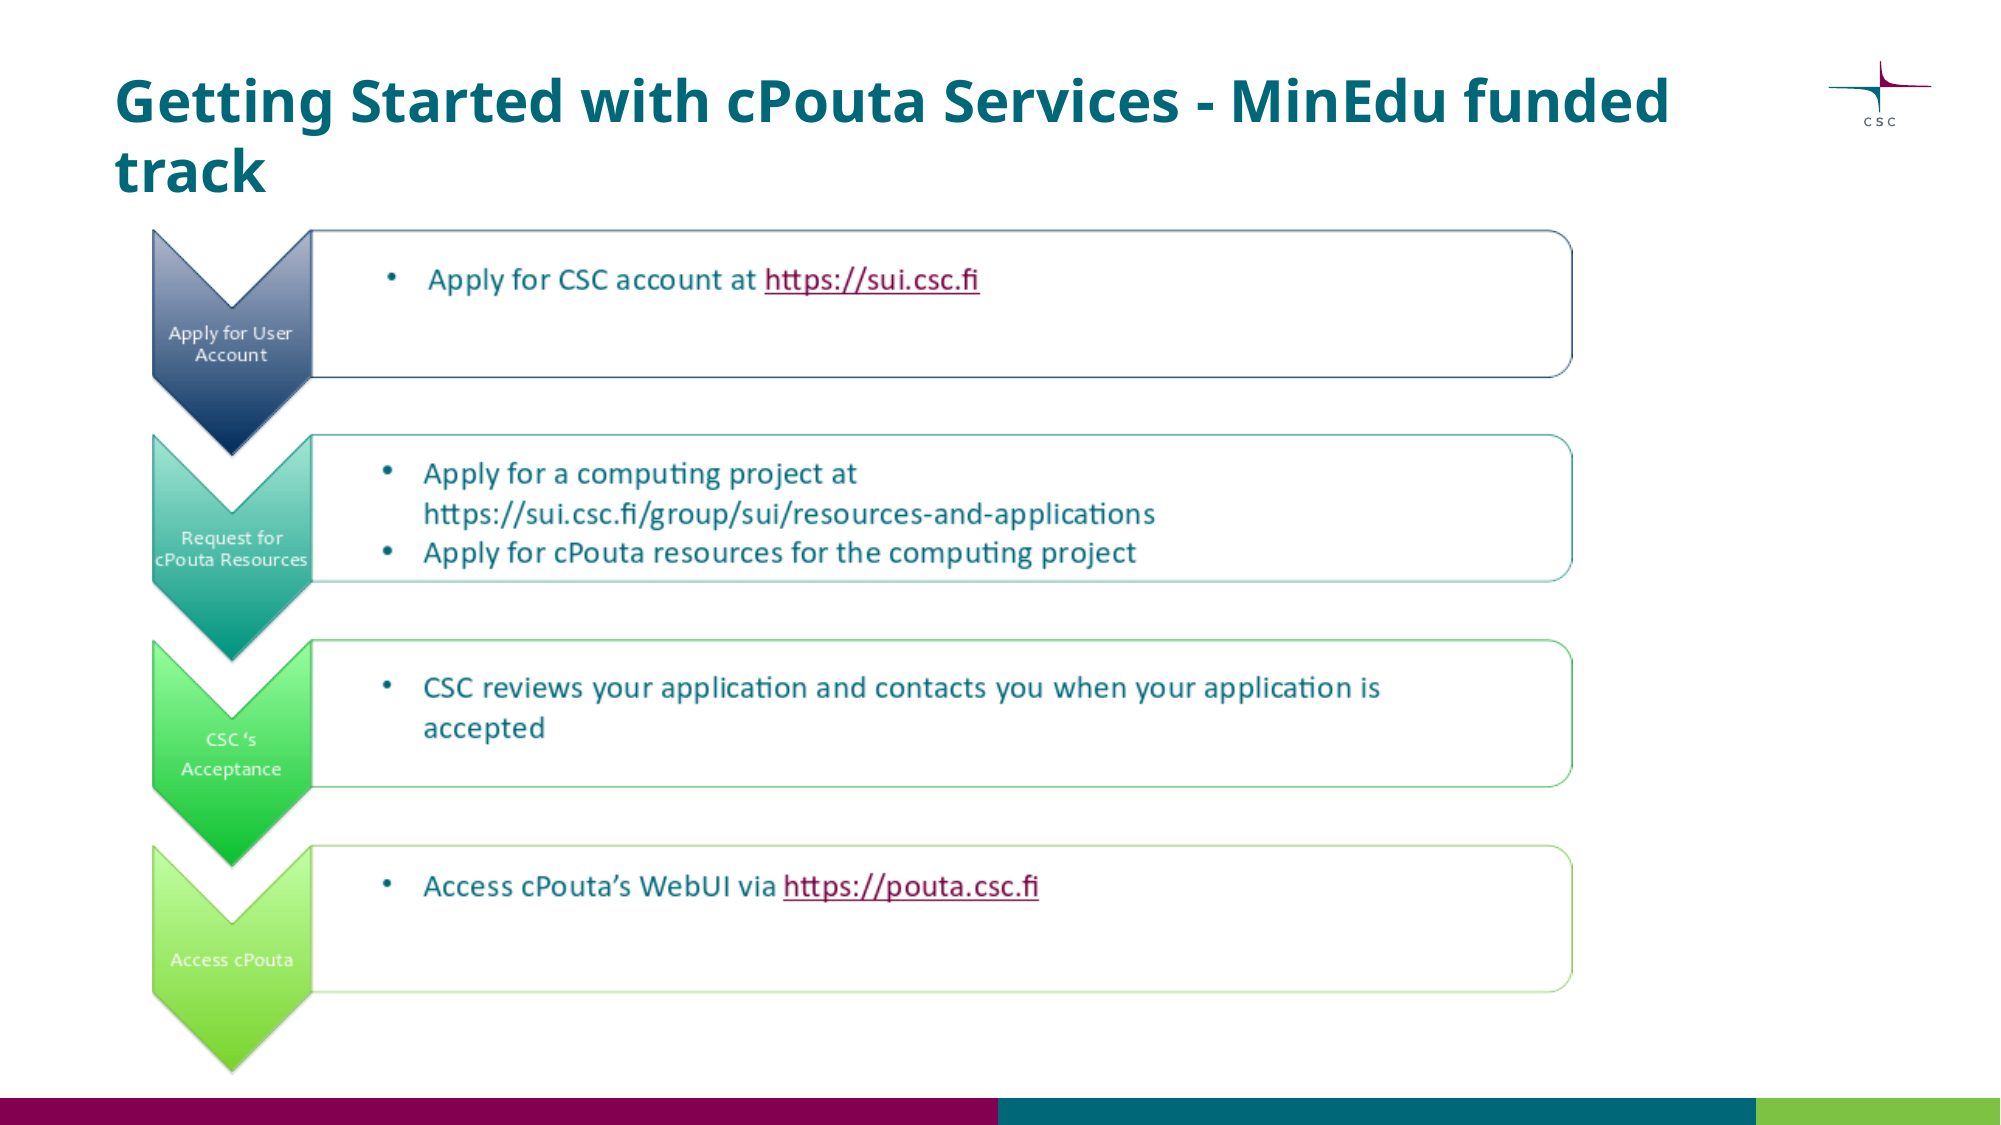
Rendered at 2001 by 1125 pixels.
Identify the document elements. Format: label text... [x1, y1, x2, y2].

picture [152, 228, 1573, 1075]
title Getting Started with cPouta Services - MinEdu funded track [99, 40, 1794, 229]
